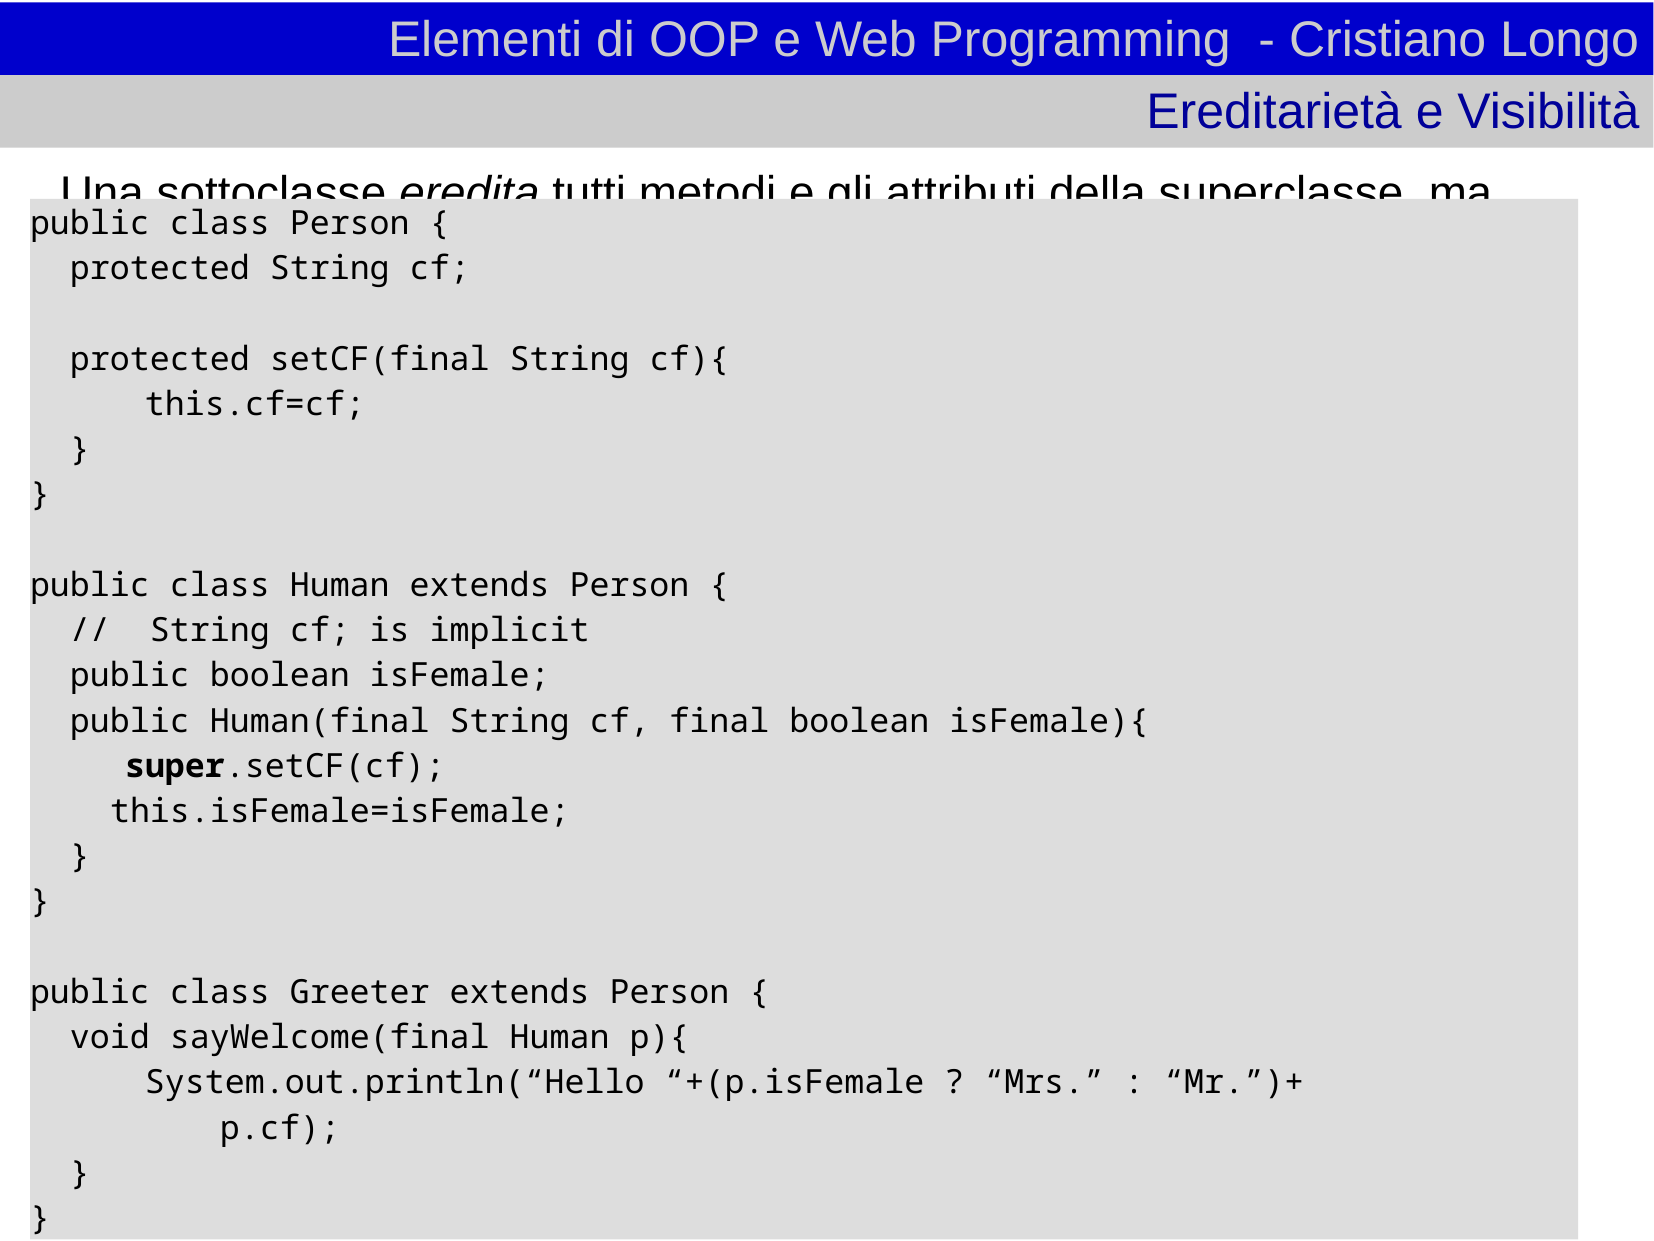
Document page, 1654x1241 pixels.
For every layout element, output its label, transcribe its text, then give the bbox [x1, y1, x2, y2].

title Elementi di OOP e Web Programming - Cristiano Longo [0, 2, 1654, 75]
text_box public class Person { protected String cf; protected setCF(final String cf){ this.cf=cf; } } public class Human extends Person { // String cf; is implicit public boolean isFemale; public Human(final String cf, final boolean isFemale){ super.setCF(cf); this.isFemale=isFemale; } } public class Greeter extends Person { void sayWelcome(final Human p){ System.out.println(“Hello “+(p.isFemale ? “Mrs.” : “Mr.”)+ p.cf); } } [30, 285, 1579, 1154]
text_box [26, 435, 30, 676]
subtitle Una sottoclasse eredita tutti metodi e gli attributi della superclasse, ma ha visibiltà solo su metodi e attributi non privati della superclasse. [60, 167, 1549, 198]
title Ereditarietà e Visibilità [0, 75, 1654, 148]
